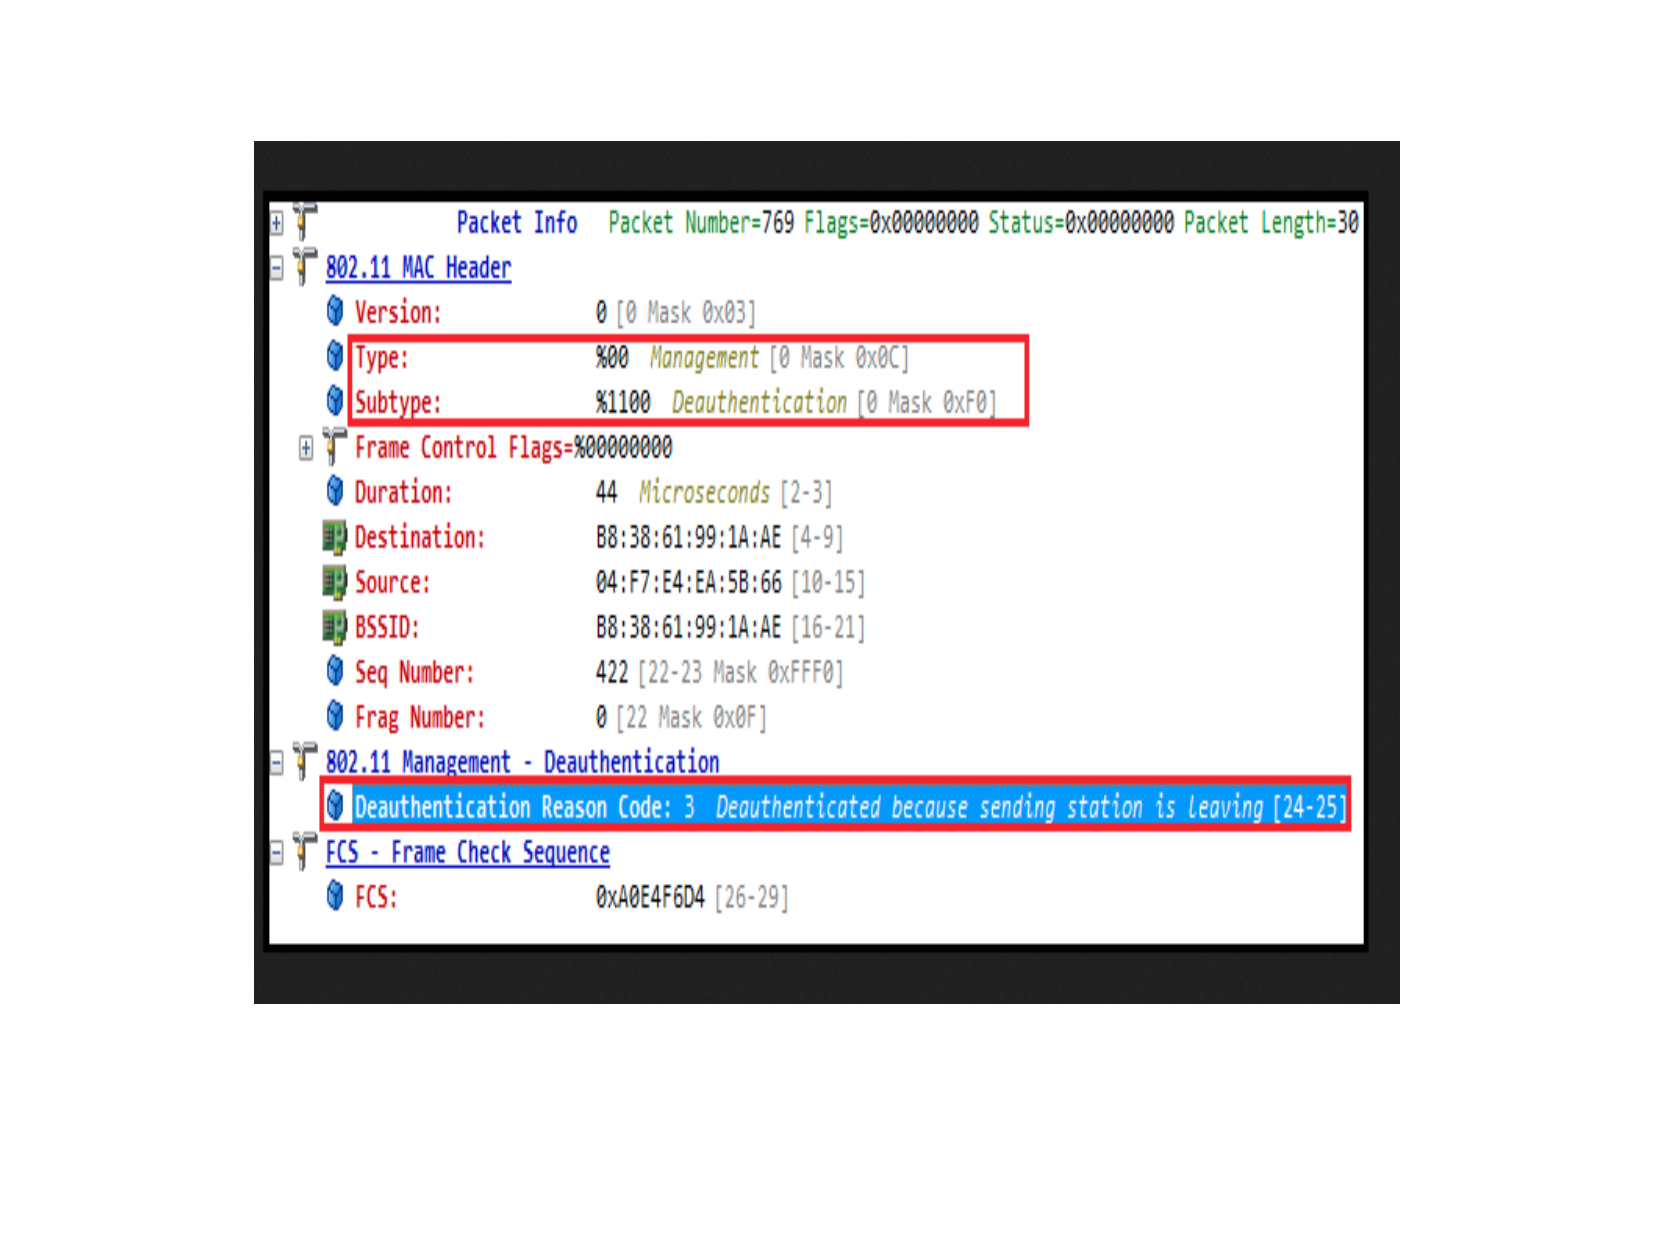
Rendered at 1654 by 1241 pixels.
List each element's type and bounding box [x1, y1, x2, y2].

picture [254, 141, 1400, 1004]
